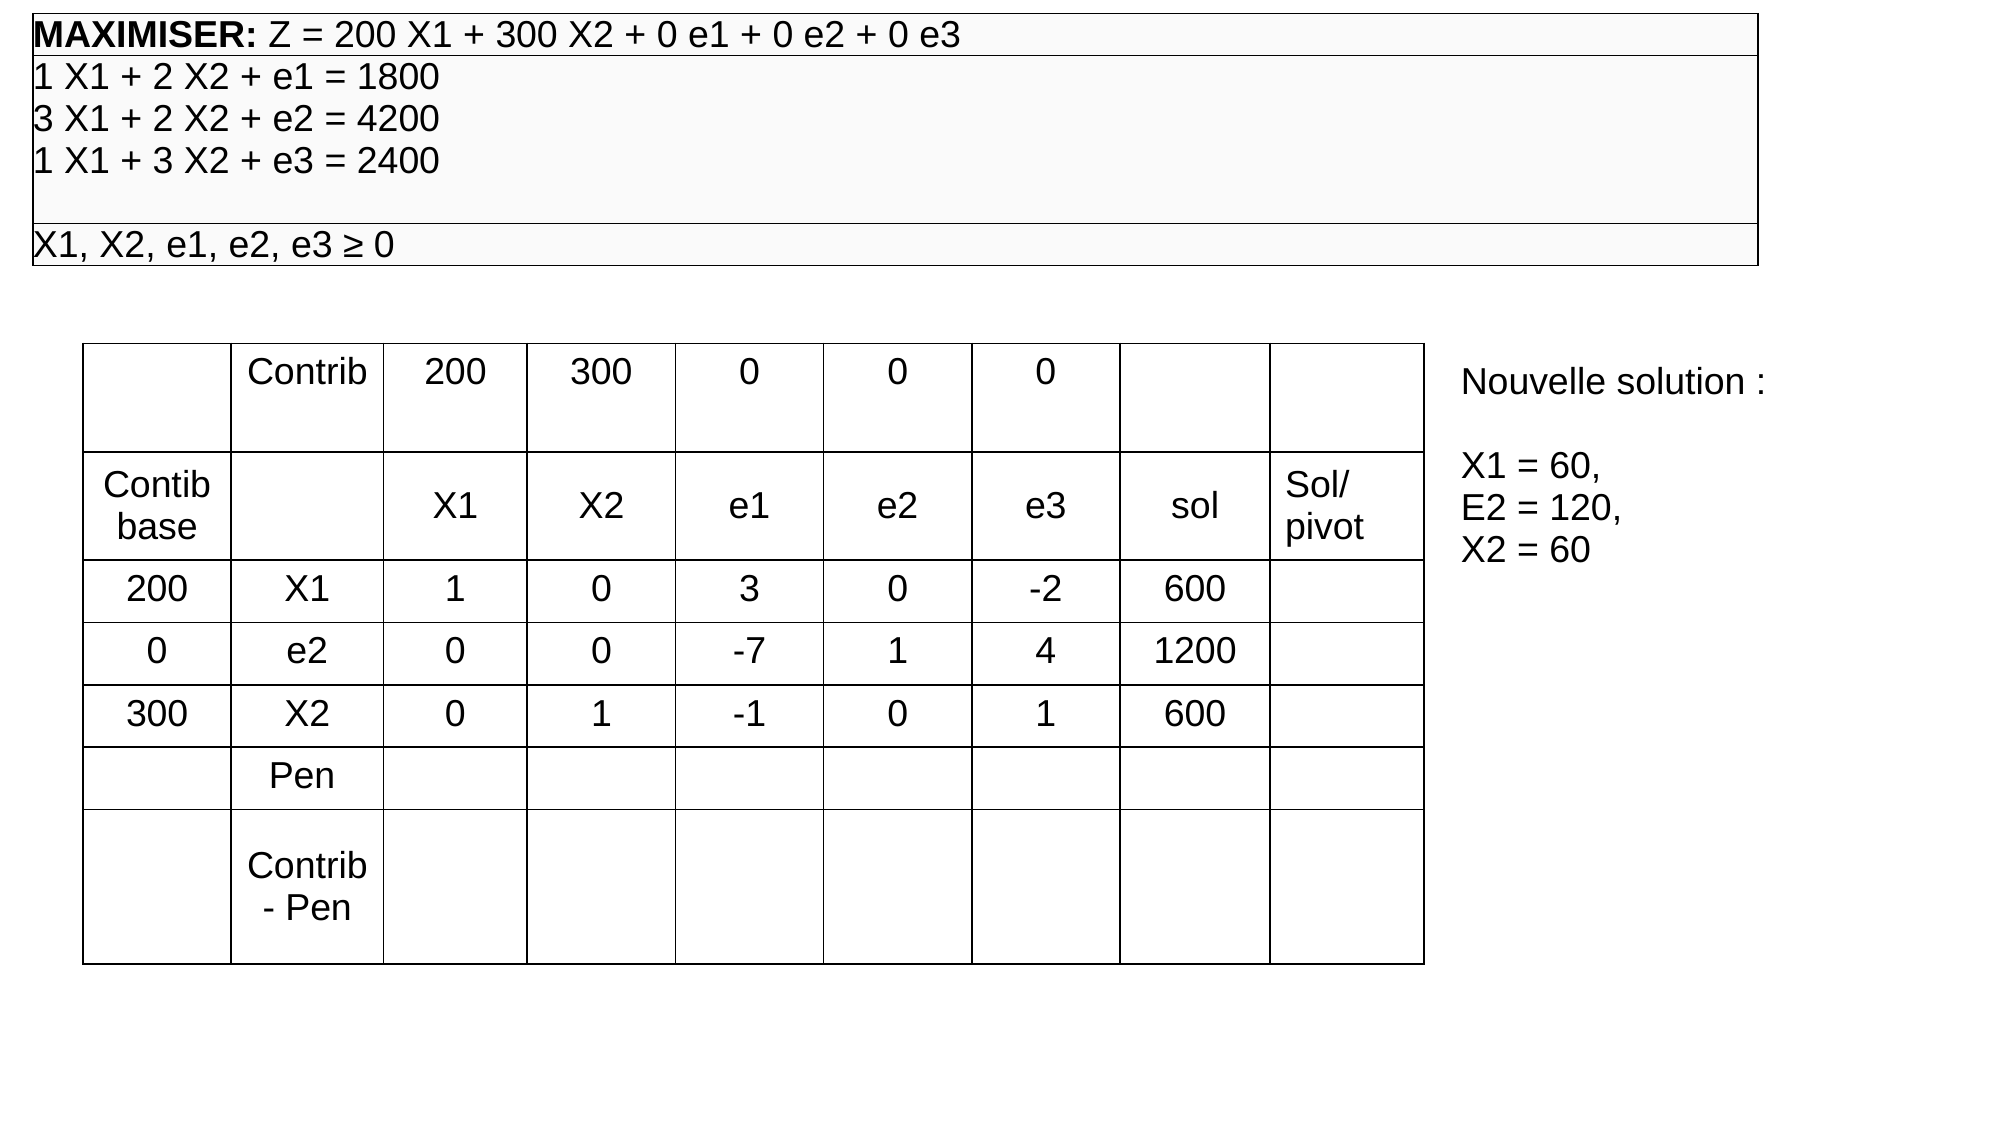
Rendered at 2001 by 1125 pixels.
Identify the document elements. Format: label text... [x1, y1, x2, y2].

table_cell 0 [528, 623, 675, 684]
table_cell [384, 748, 526, 809]
table_cell [528, 748, 675, 809]
table_cell 3 [676, 561, 823, 622]
table_cell X1 [232, 561, 383, 622]
table_header [1271, 344, 1423, 451]
table_header 0 [676, 344, 823, 451]
table_cell 0 [528, 561, 675, 622]
table_header 0 [973, 344, 1119, 451]
table_cell [84, 810, 230, 963]
table_cell [384, 810, 526, 963]
table_cell [1271, 810, 1423, 963]
table_header 300 [528, 344, 675, 451]
table_cell X2 [232, 686, 383, 746]
table_header MAXIMISER: Z = 200 X1 + 300 X2 + 0 e1 + 0 e2 + 0 e3 [34, 14, 1757, 55]
table_cell sol [1121, 453, 1269, 559]
table_cell 1 [824, 623, 971, 684]
table_cell Pen [232, 748, 383, 809]
table_cell [1271, 686, 1423, 746]
table_cell [973, 748, 1119, 809]
table_cell -7 [676, 623, 823, 684]
table_cell X1, X2, e1, e2, e3 ≥ 0 [34, 224, 1757, 265]
table_cell -1 [676, 686, 823, 746]
table_cell e2 [824, 453, 971, 559]
table_header 200 [384, 344, 526, 451]
table_cell e1 [676, 453, 823, 559]
table_cell [824, 748, 971, 809]
table_cell [528, 810, 675, 963]
table_cell Contib base [84, 453, 230, 559]
table_cell 0 [384, 623, 526, 684]
table_cell [824, 810, 971, 963]
table_cell 1 X1 + 2 X2 + e1 = 1800 3 X1 + 2 X2 + e2 = 4200 1 X1 + 3 X2 + e3 = 2400 [34, 56, 1757, 223]
table_cell X1 [384, 453, 526, 559]
table_cell [1271, 623, 1423, 684]
table_cell e3 [973, 453, 1119, 559]
table_cell [232, 453, 383, 559]
table_cell -2 [973, 561, 1119, 622]
table_cell 1 [528, 686, 675, 746]
table_header Contrib [232, 344, 383, 451]
table_header 0 [824, 344, 971, 451]
table_cell [1121, 748, 1269, 809]
table_header [1121, 344, 1269, 451]
table_cell 1 [384, 561, 526, 622]
table_cell 0 [824, 561, 971, 622]
table_cell 0 [84, 623, 230, 684]
table_cell [1271, 748, 1423, 809]
table_cell [973, 810, 1119, 963]
table_cell X2 [528, 453, 675, 559]
table_cell Contrib - Pen [232, 810, 383, 963]
table_cell Sol/pivot [1271, 453, 1423, 559]
table_cell e2 [232, 623, 383, 684]
table_cell [1271, 561, 1423, 622]
table_cell [676, 810, 823, 963]
table_header [84, 344, 230, 451]
table_cell 600 [1121, 686, 1269, 746]
table_cell [676, 748, 823, 809]
table_cell 0 [384, 686, 526, 746]
table_cell 1200 [1121, 623, 1269, 684]
table_cell 600 [1121, 561, 1269, 622]
table_cell 0 [824, 686, 971, 746]
text_box Nouvelle solution : X1 = 60, E2 = 120, X2 = 60 [1446, 352, 1988, 901]
table_cell 4 [973, 623, 1119, 684]
table_cell [1121, 810, 1269, 963]
table_cell [84, 748, 230, 809]
table_cell 1 [973, 686, 1119, 746]
table_cell 200 [84, 561, 230, 622]
table_cell 300 [84, 686, 230, 746]
